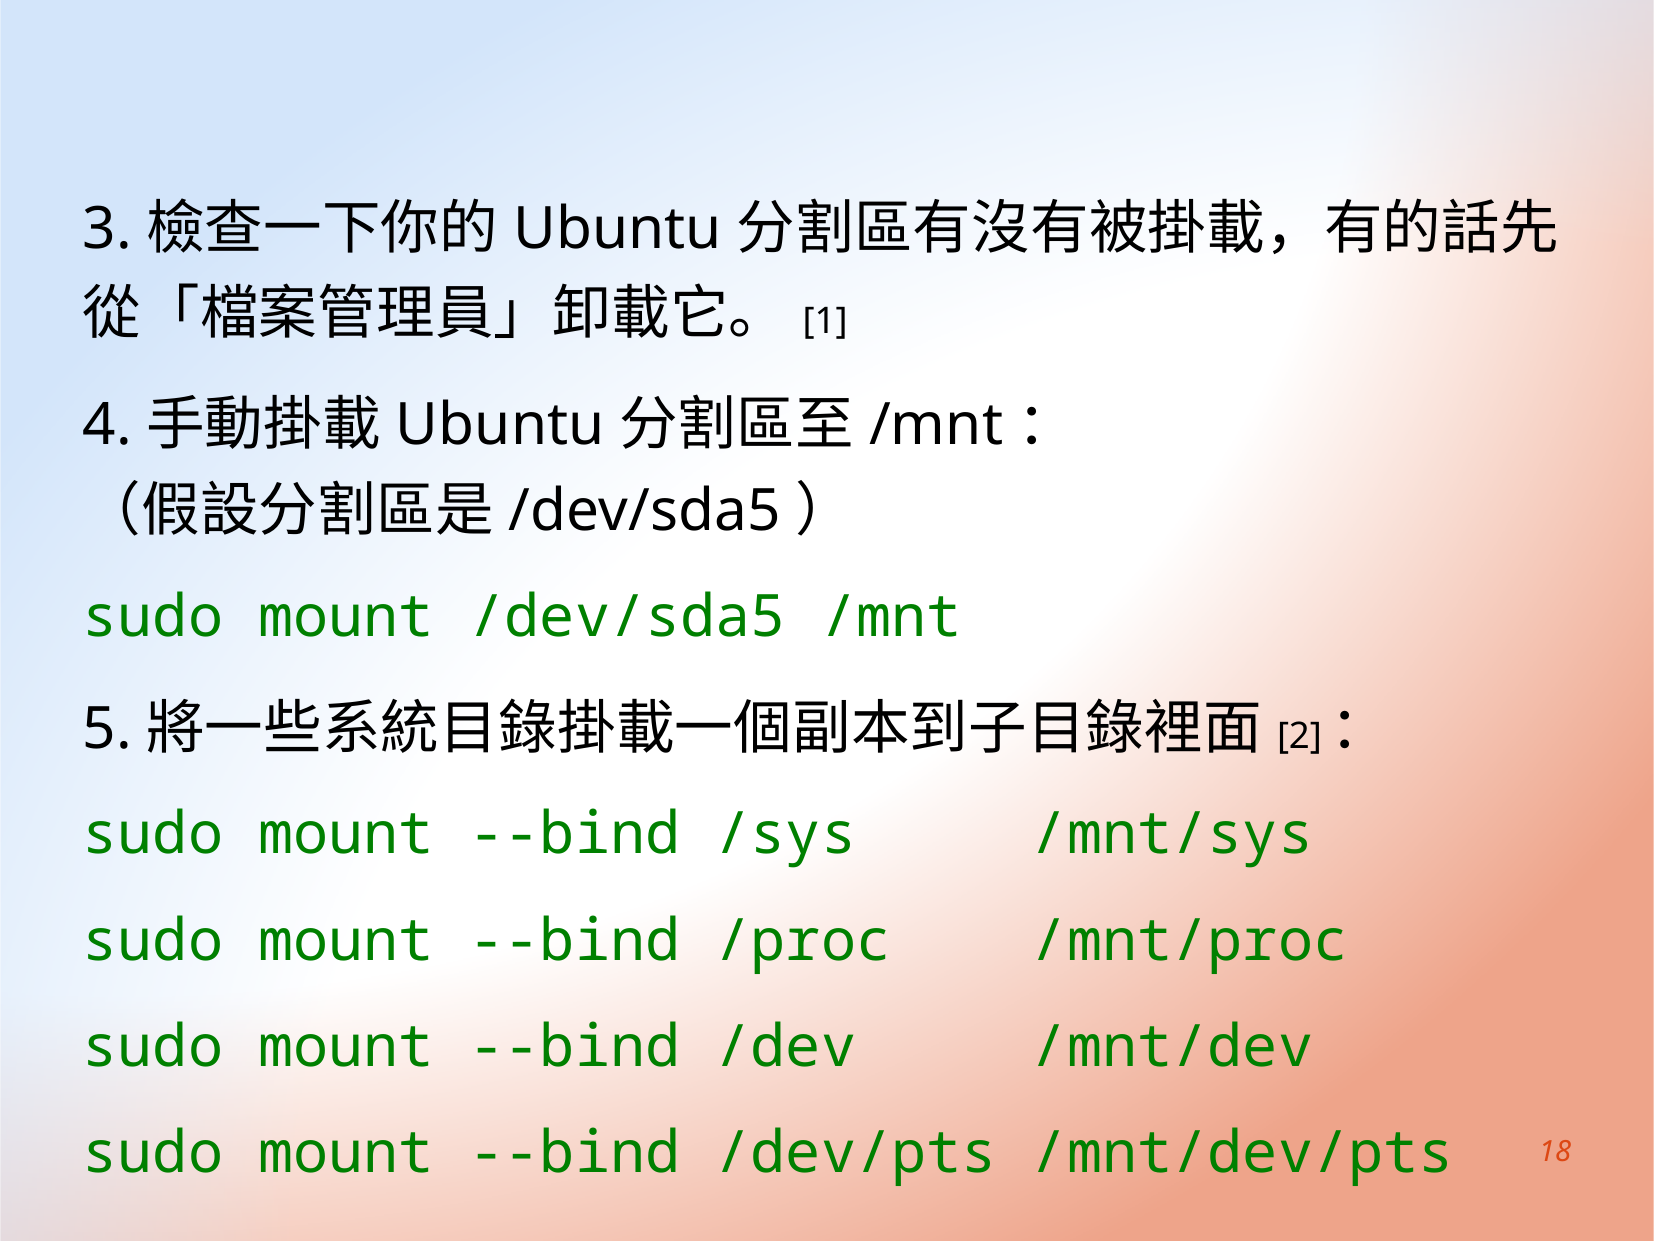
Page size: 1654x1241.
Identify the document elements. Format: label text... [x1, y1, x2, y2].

picture [0, 0, 1654, 1241]
list 3.檢查一下你的Ubuntu分割區有沒有被掛載，有的話先從「檔案管理員」卸載它。[1] 4.手動掛載Ubuntu分割區至/mnt： （假設分割區是/dev/sda5） sudo mount /dev/sda5 /mnt 5.將一些系統目錄掛載一個副本到子目錄裡面[2]： sudo mount --bind /sys /mnt/sys sudo mount --bind /proc /mnt/proc sudo mount --bind /dev /mnt/dev sudo mount --bind /dev/pts /mnt/dev/pts [82, 180, 1571, 1201]
